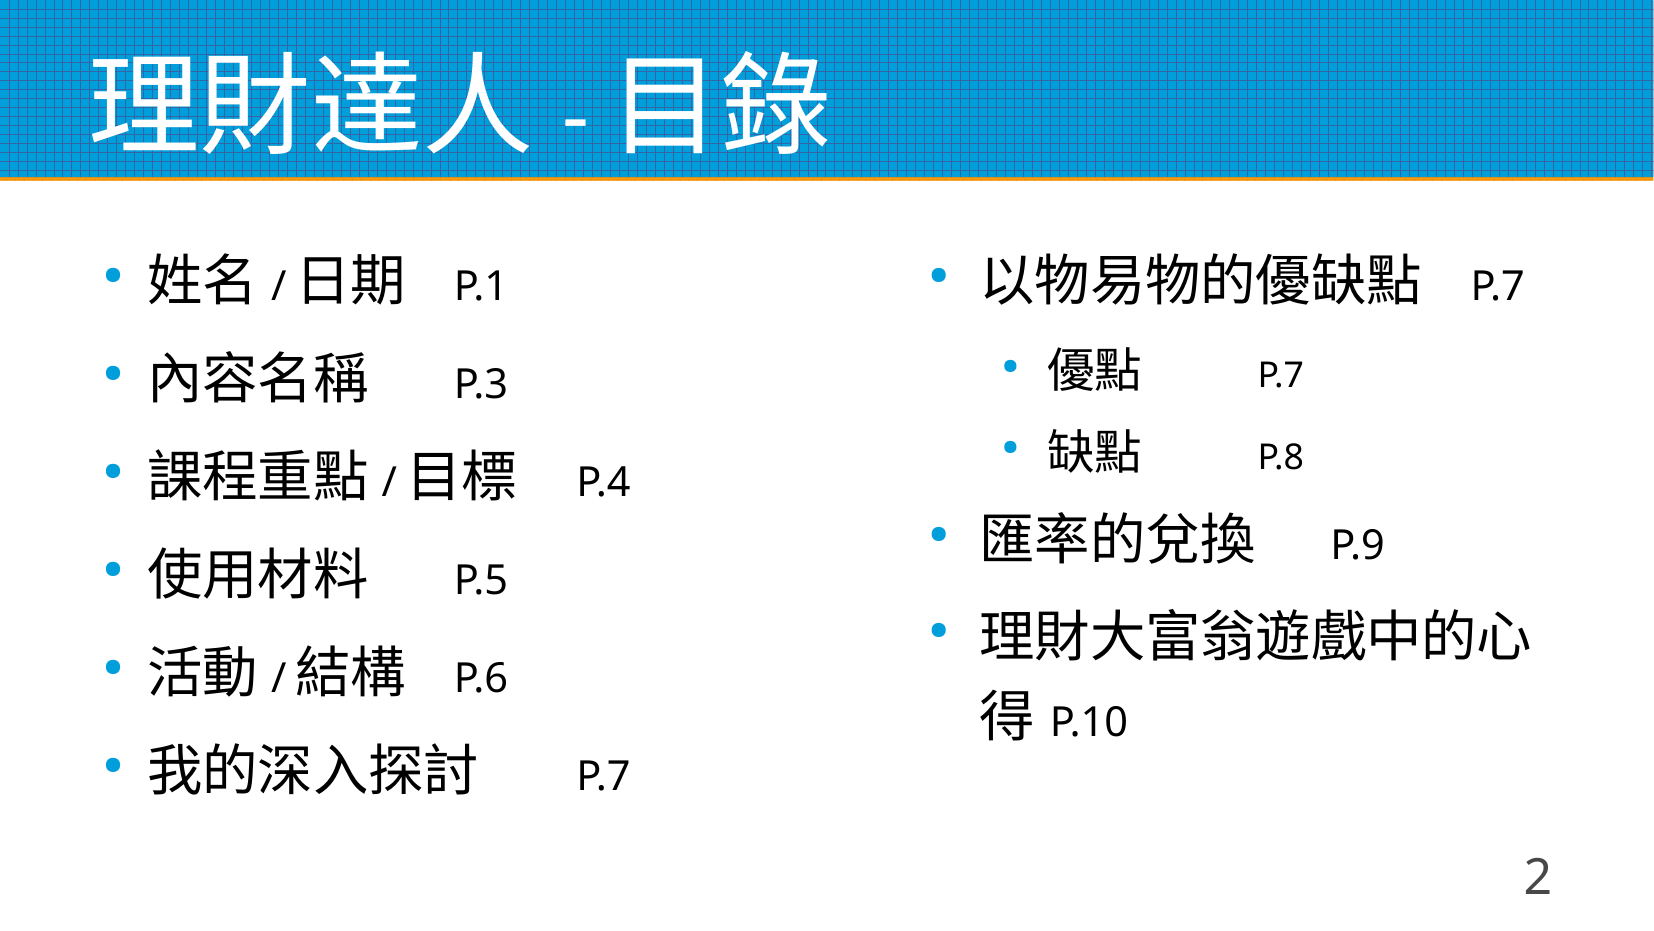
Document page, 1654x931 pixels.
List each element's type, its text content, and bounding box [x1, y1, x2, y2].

list 以物易物的優缺點 P.7 優點 P.7 缺點 P.8 匯率的兌換 P.9 理財大富翁遊戲中的心得 P.10 [845, 236, 1566, 813]
list 姓名/日期 P.1 內容名稱 P.3 課程重點/目標 P.4 使用材料 P.5 活動/結構 P.6 我的深入探討 P.7 [88, 236, 809, 813]
title 理財達人-目錄 [88, 14, 1565, 178]
